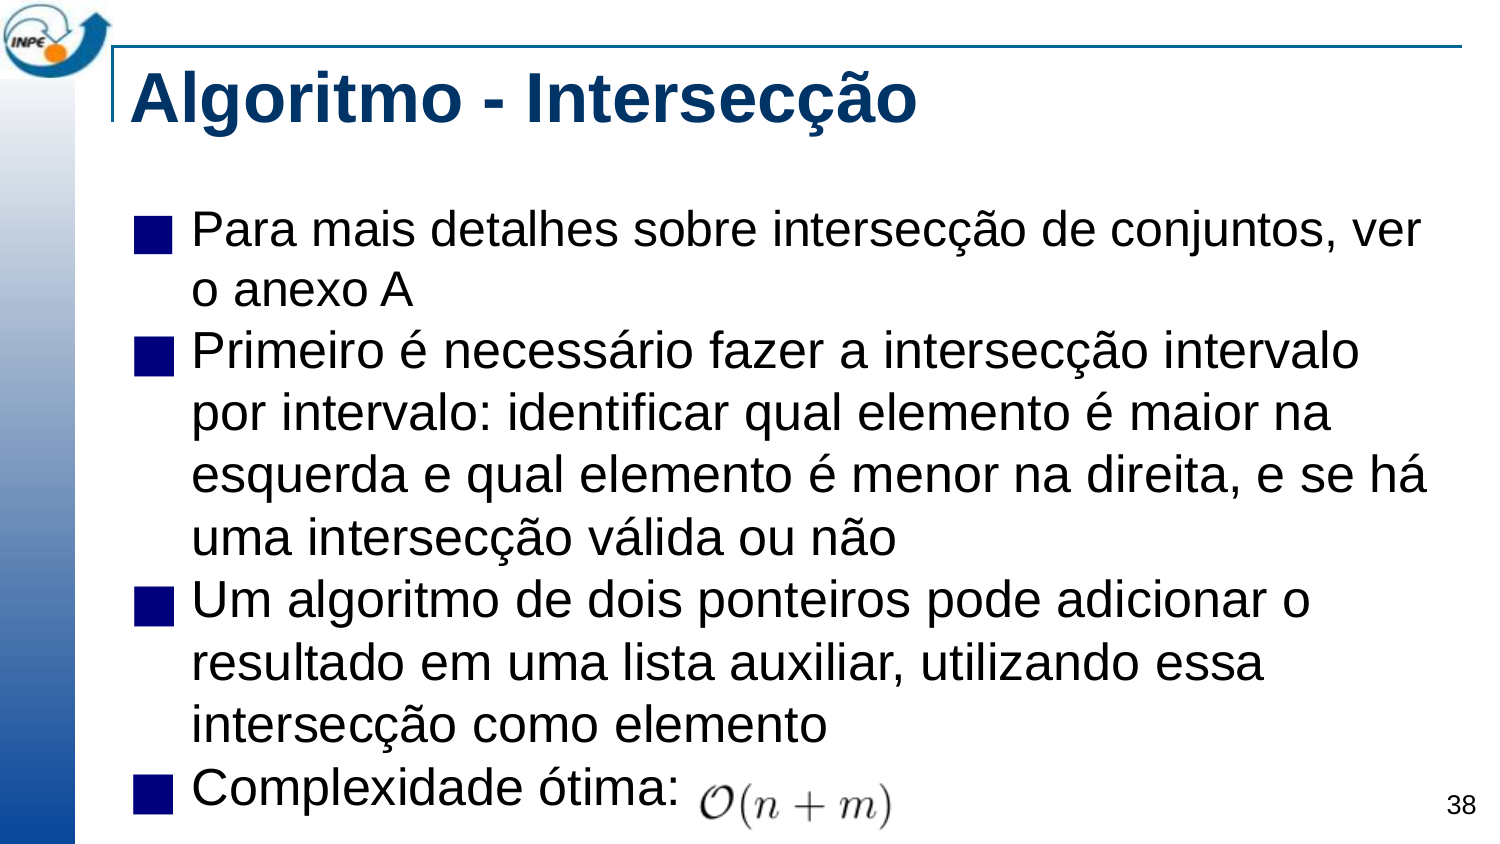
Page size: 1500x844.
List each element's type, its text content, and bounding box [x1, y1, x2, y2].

title Algoritmo - Intersecção [112, 46, 1450, 141]
slide_number <number> [1403, 779, 1494, 844]
picture [689, 768, 896, 834]
list Para mais detalhes sobre intersecção de conjuntos, ver o anexo A Primeiro é necessário fazer a intersecção intervalo por intervalo: identificar qual elemento é maior na esquerda e qual elemento é menor na direita, e se há uma intersecção válida ou não Um algoritmo de dois ponteiros pode adicionar o resultado em uma lista auxiliar, utilizando essa intersecção como elemento Complexidade ótima: [99, 187, 1450, 769]
picture [0, 0, 113, 79]
